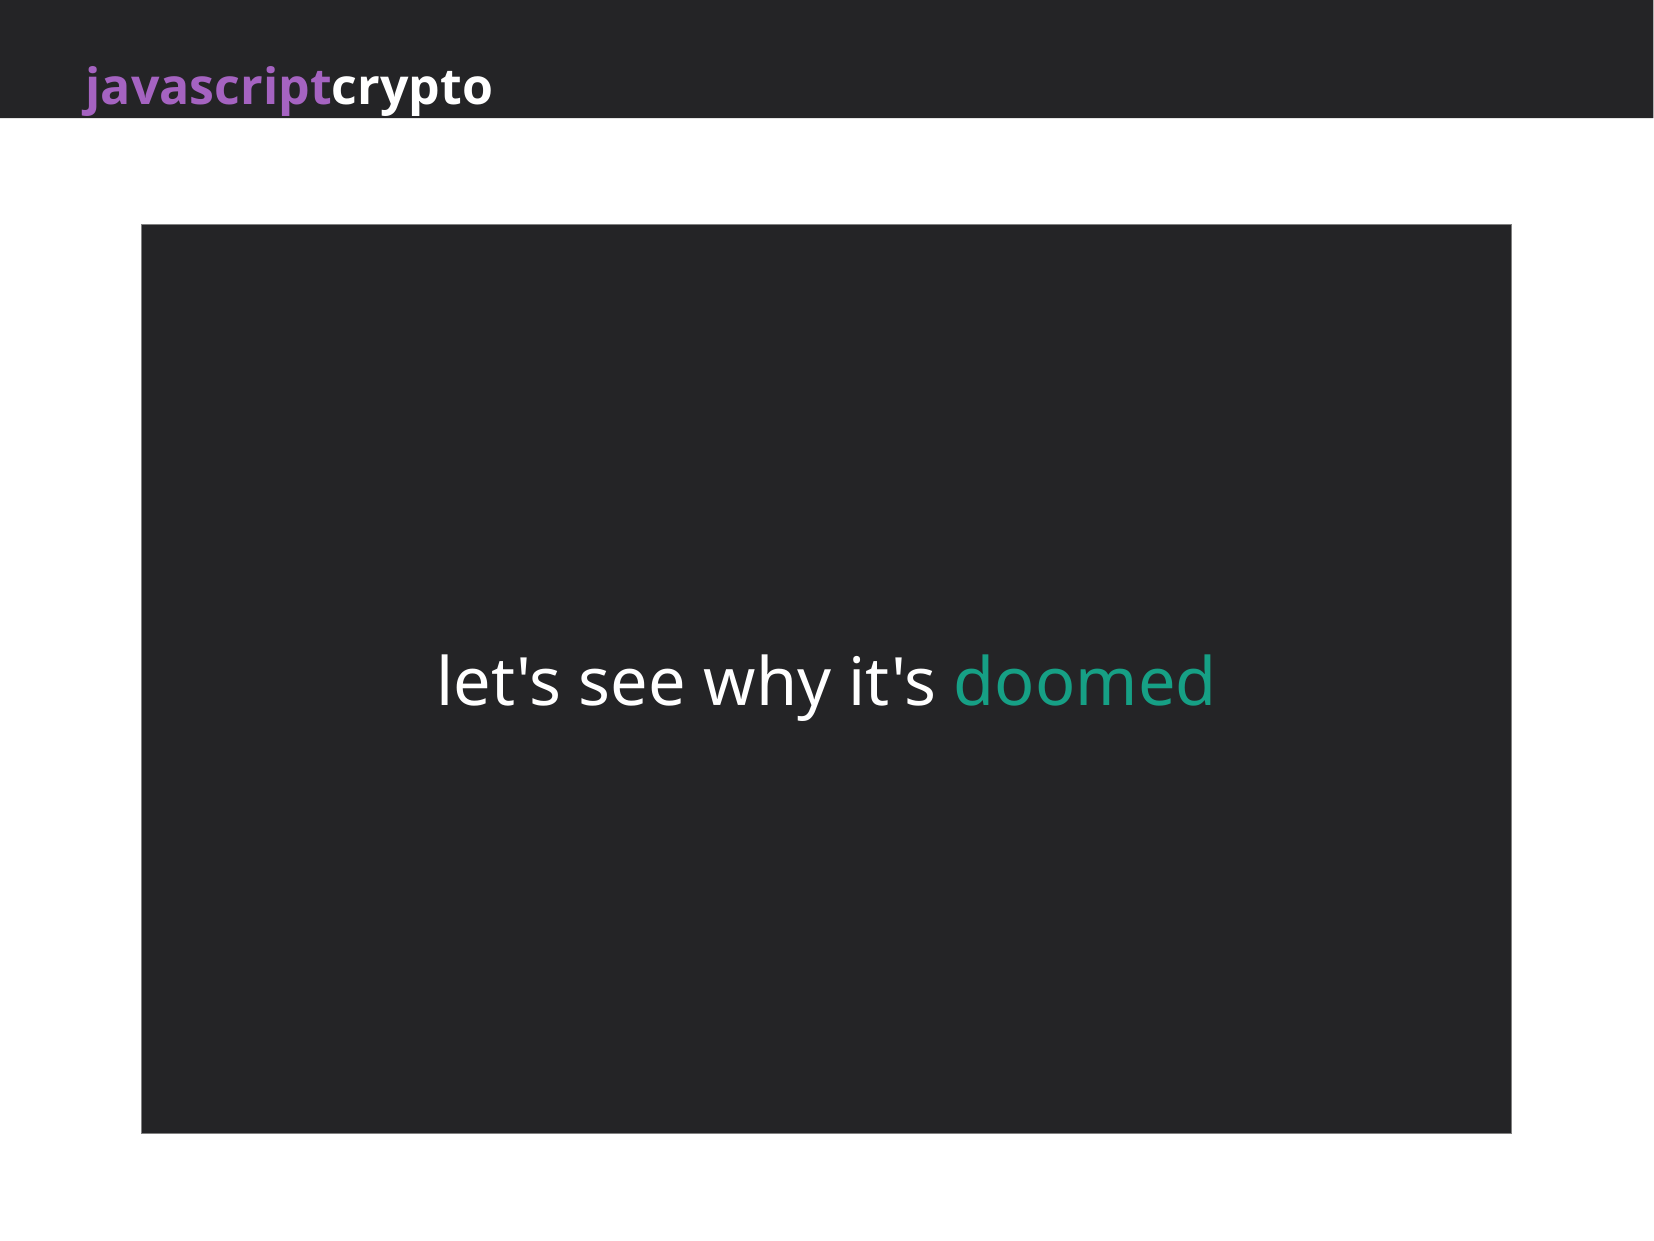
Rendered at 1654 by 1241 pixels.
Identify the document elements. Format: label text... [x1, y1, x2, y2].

text_box [0, 0, 1654, 119]
text_box javascriptcrypto [70, 43, 544, 119]
text_box [165, 531, 1441, 1087]
text_box let's see why it's doomed [141, 224, 1512, 1134]
